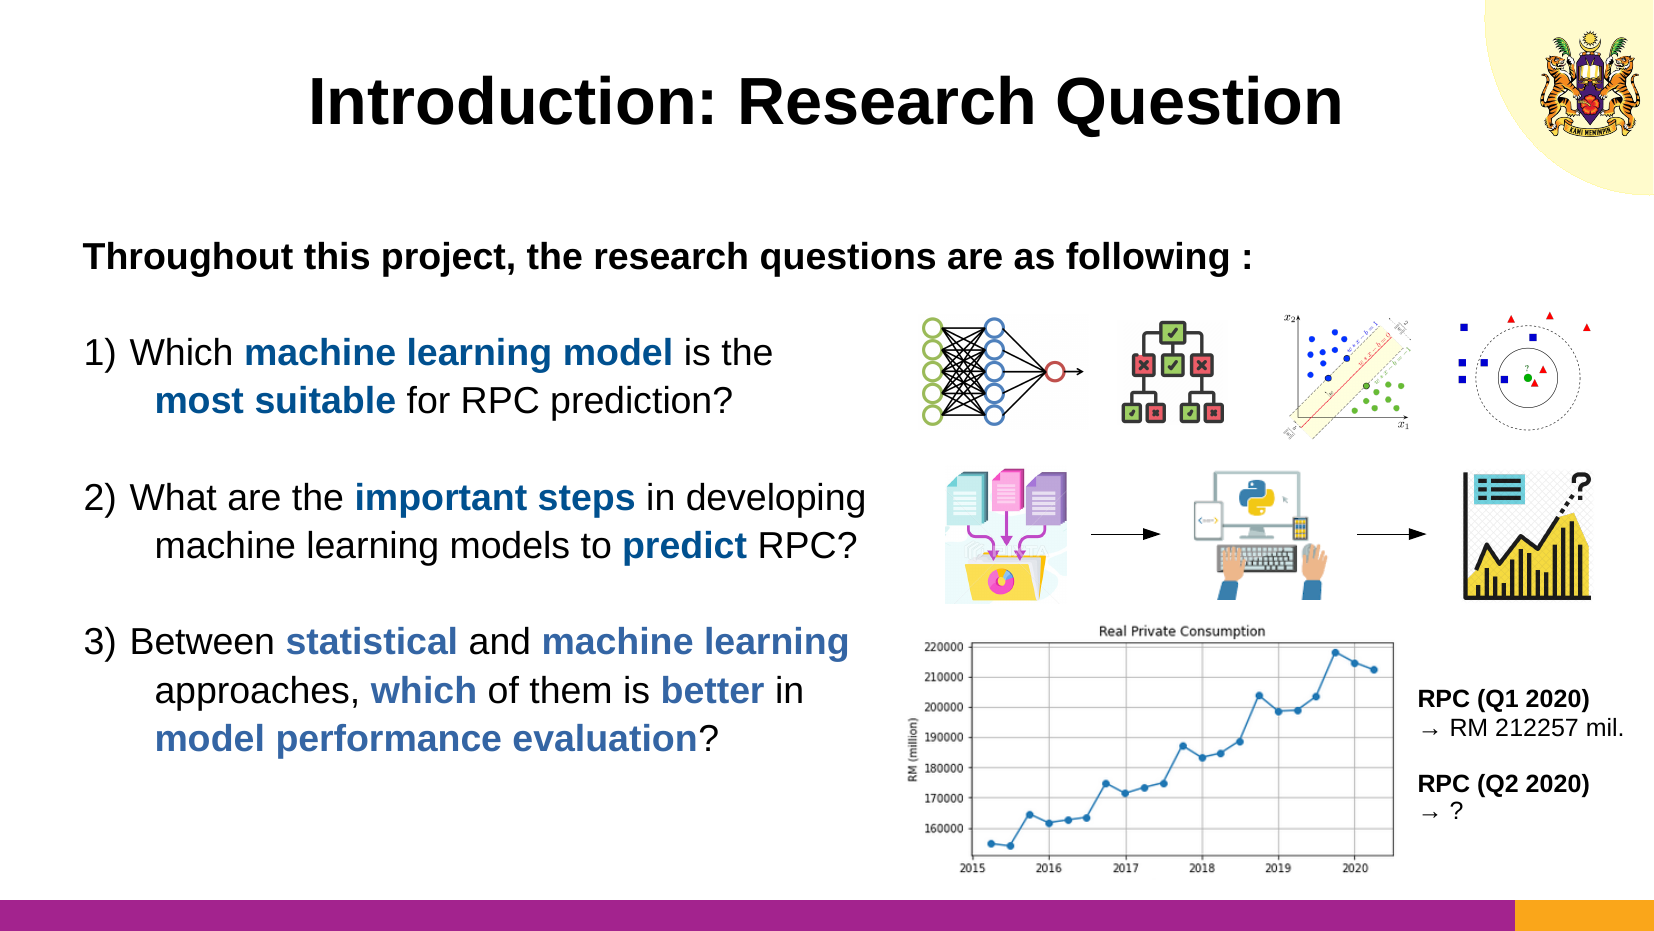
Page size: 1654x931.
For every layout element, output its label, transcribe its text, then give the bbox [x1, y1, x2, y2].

text_box [0, 900, 1654, 931]
picture [1117, 320, 1228, 425]
picture [1181, 463, 1332, 601]
picture [904, 620, 1403, 880]
text_box [1484, 0, 1654, 196]
text_box RPC (Q1 2020) → RM 212257 mil. RPC (Q2 2020) → ? [1402, 677, 1643, 833]
text_box Introduction: Research Question [82, 37, 1557, 166]
subtitle Throughout this project, the research questions are as following : [82, 204, 1571, 310]
text_box Which machine learning model is the most suitable for RPC prediction? What are the important steps in developing machine learning models to predict RPC? Between statistical and machine learning approaches, which of them is better in model performance evaluation? [60, 309, 868, 775]
picture [1459, 468, 1595, 604]
picture [945, 465, 1067, 604]
picture [1282, 314, 1411, 440]
picture [918, 314, 1089, 430]
picture [1458, 311, 1591, 431]
picture [1540, 30, 1642, 137]
